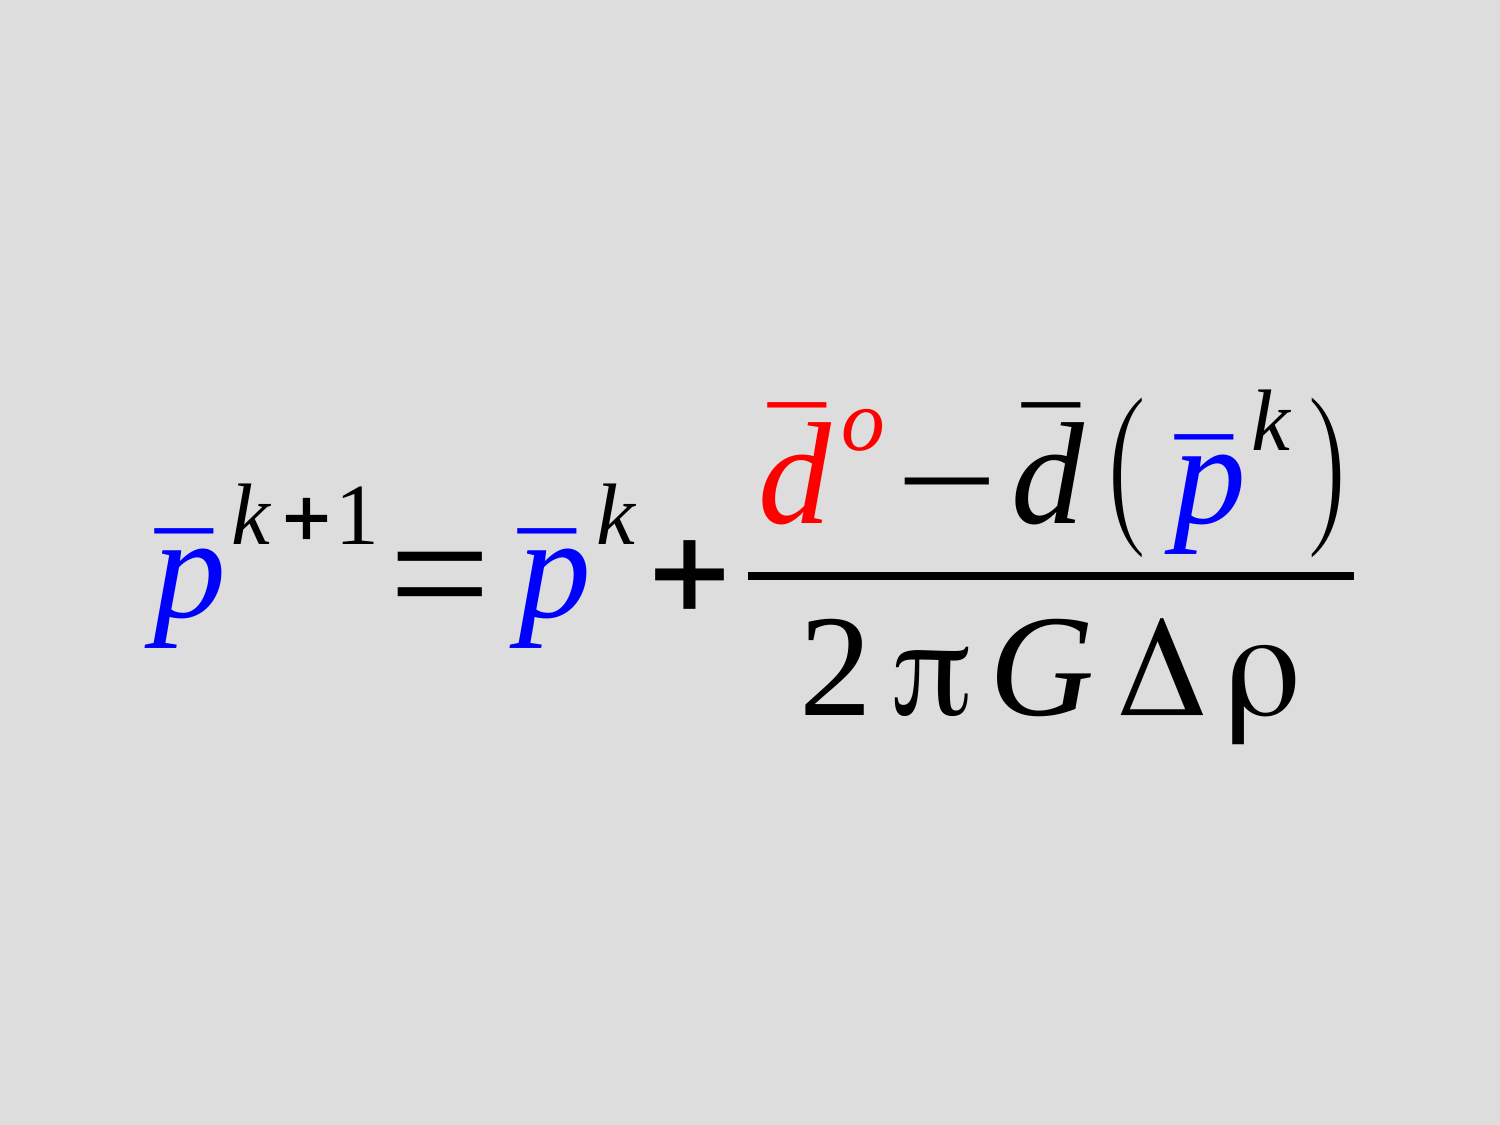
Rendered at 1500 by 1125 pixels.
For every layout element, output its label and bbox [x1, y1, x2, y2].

chart [131, 372, 1368, 753]
